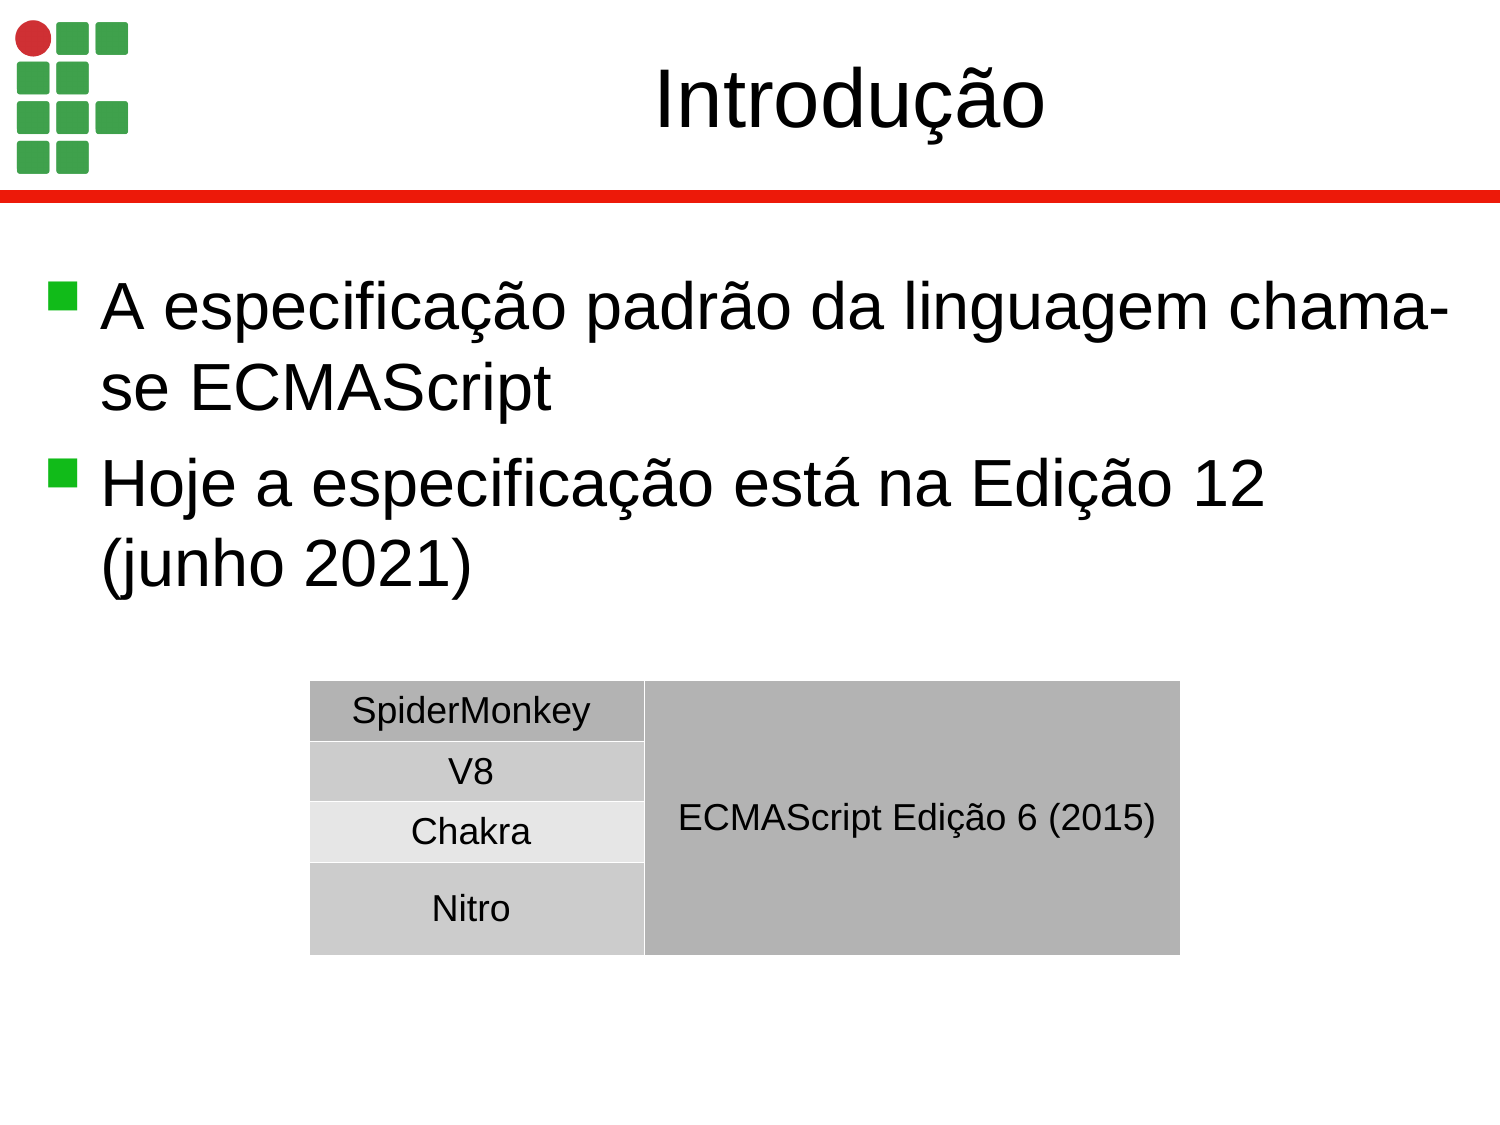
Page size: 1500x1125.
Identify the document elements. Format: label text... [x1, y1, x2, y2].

table_cell V8 [310, 742, 644, 801]
picture [14, 16, 130, 178]
table_header SpiderMonkey [310, 681, 644, 741]
title Introdução [230, 0, 1471, 202]
table_cell Chakra [310, 802, 644, 862]
table_cell Nitro [310, 863, 644, 955]
list A especificação padrão da linguagem chama-se ECMAScript Hoje a especificação está na Edição 12 (junho 2021) [29, 213, 1471, 1093]
table_header ECMAScript Edição 6 (2015) [645, 681, 1180, 955]
